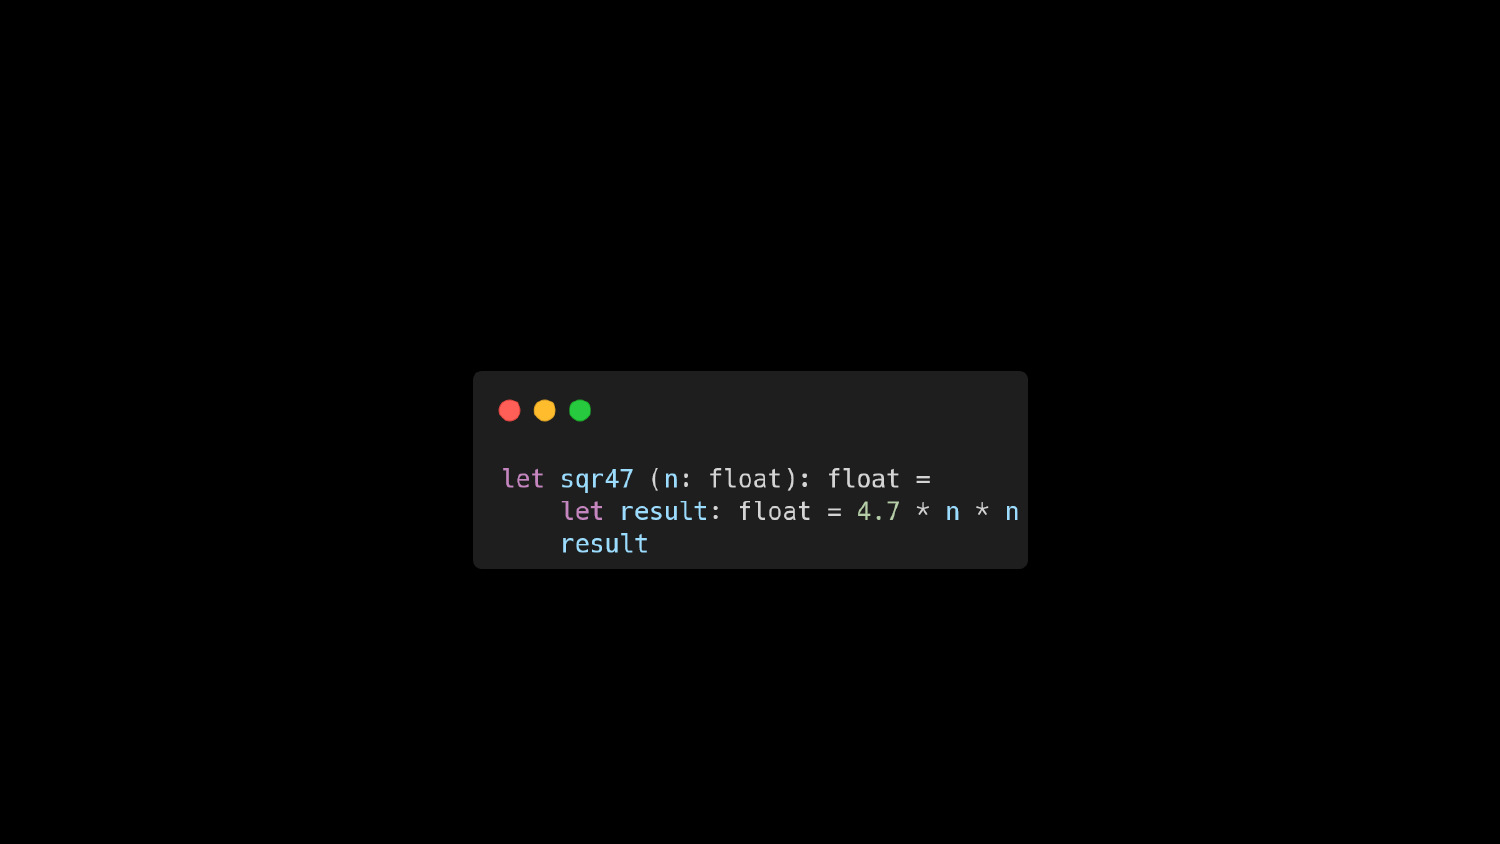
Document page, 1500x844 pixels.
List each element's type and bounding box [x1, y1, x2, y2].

picture [374, 272, 1126, 667]
